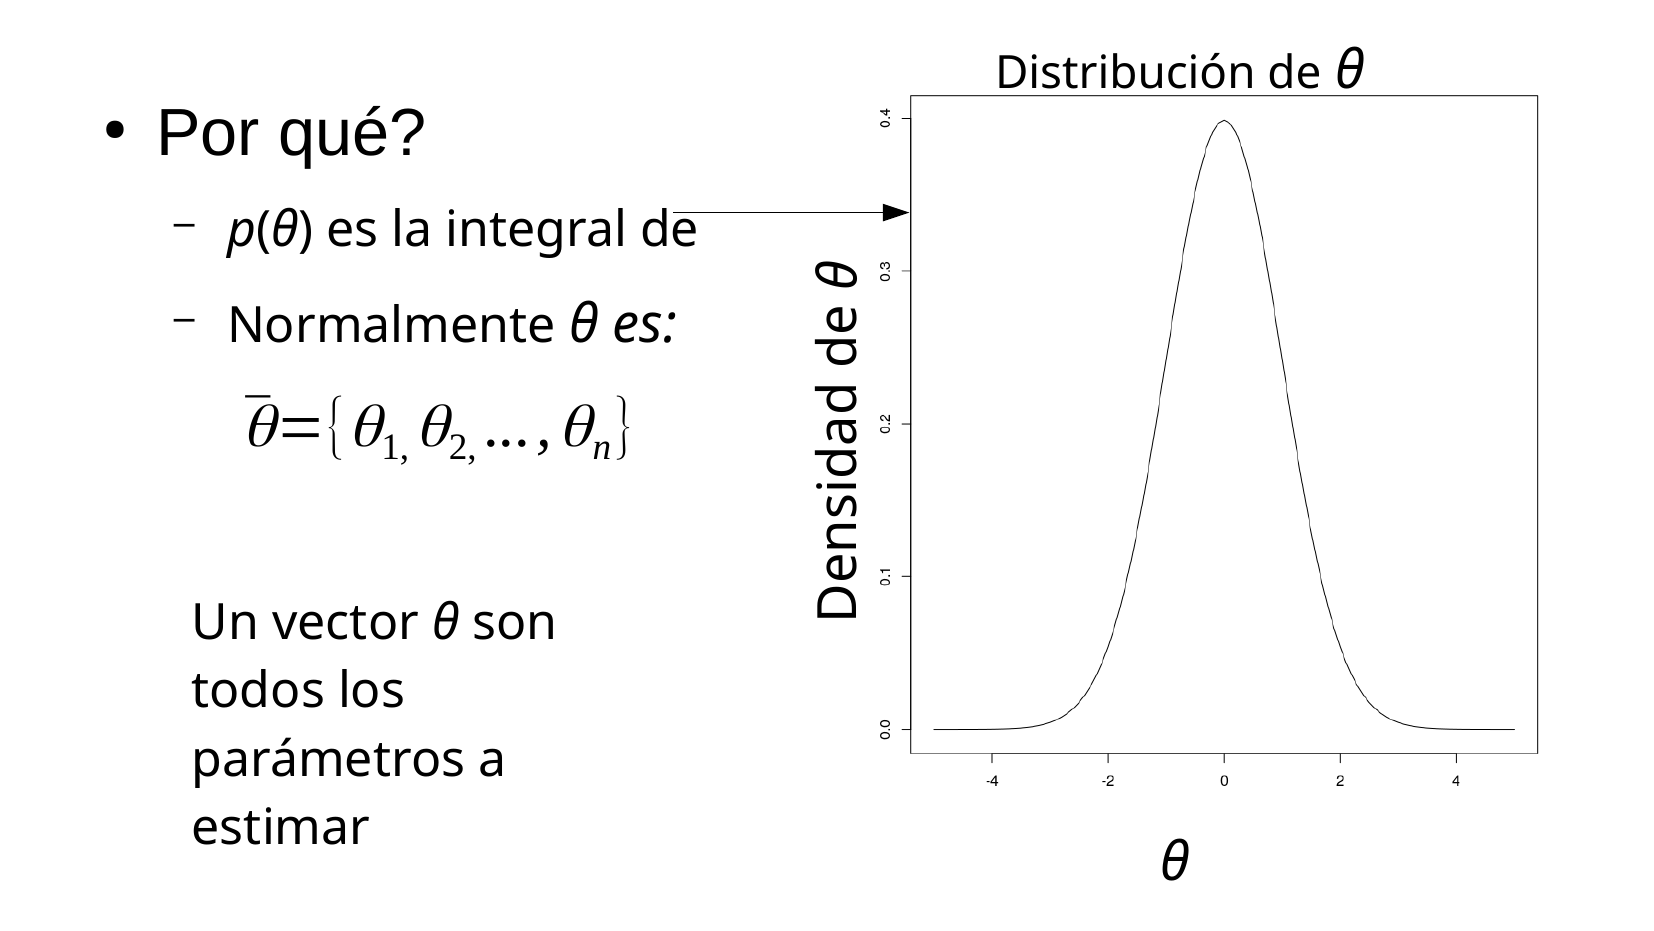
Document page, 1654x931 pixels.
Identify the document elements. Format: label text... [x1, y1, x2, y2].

text_box Un vector θ son todos los parámetros a estimar [177, 578, 697, 794]
text_box Densidad de θ [791, 94, 915, 638]
picture [862, 70, 1574, 804]
list Por qué? p(θ) es la integral de Normalmente θ es: [85, 94, 862, 758]
text_box Distribución de θ [980, 23, 1524, 147]
chart [236, 389, 644, 468]
text_box θ [1145, 814, 1453, 885]
